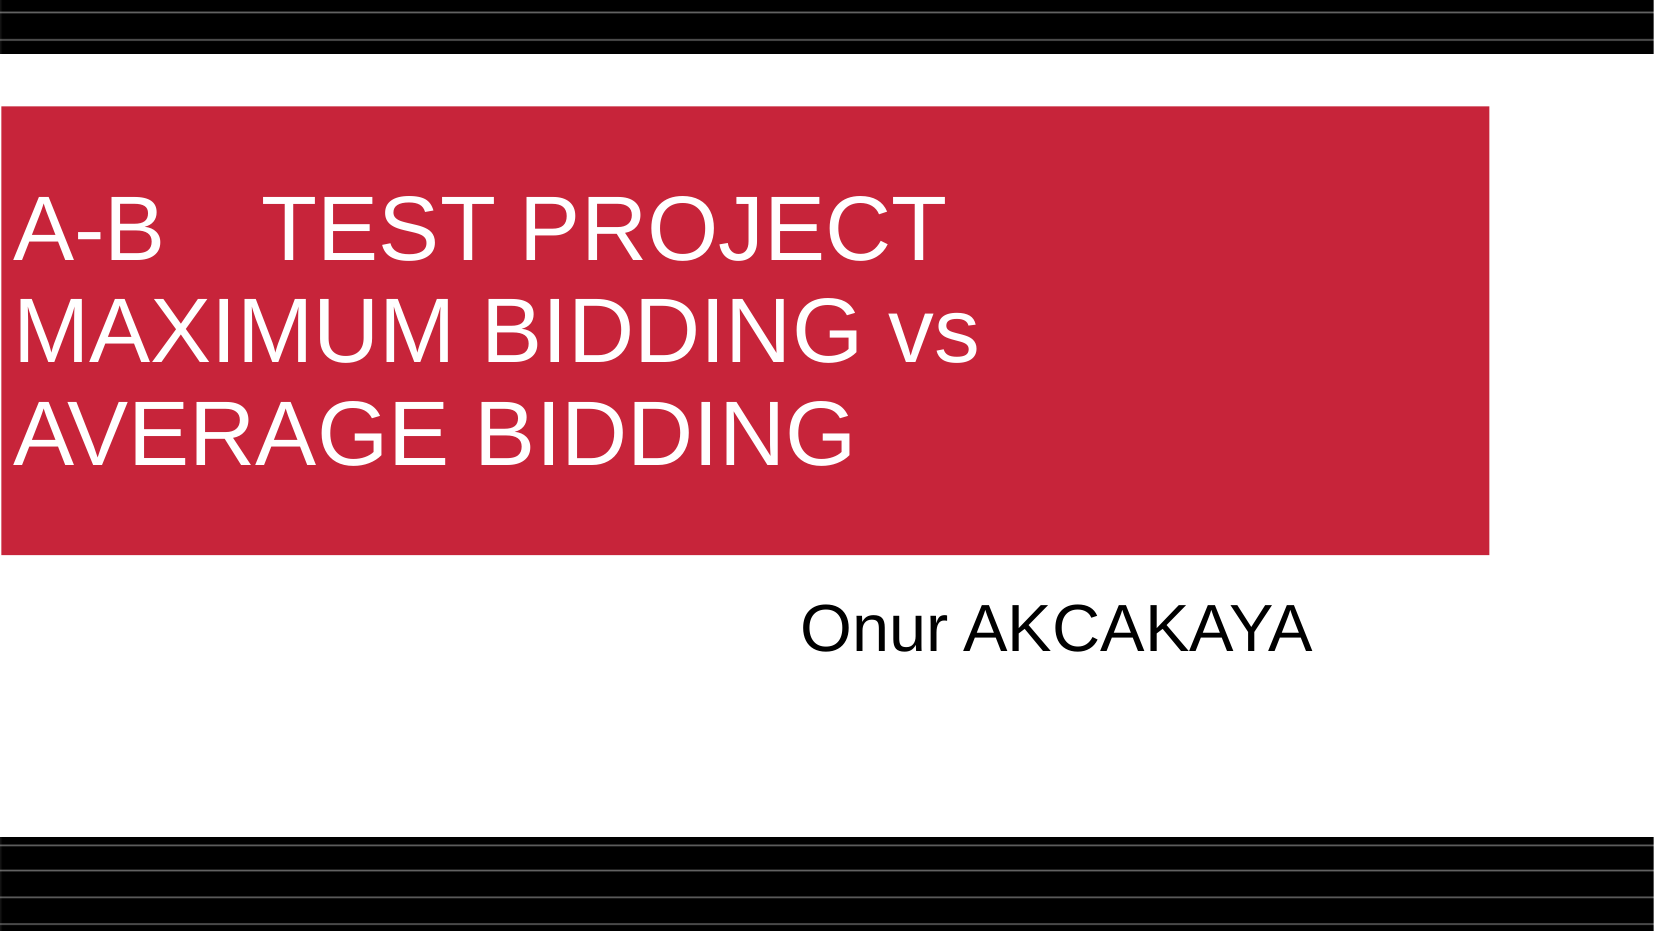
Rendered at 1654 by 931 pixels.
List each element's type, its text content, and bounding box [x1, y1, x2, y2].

picture [0, 837, 1654, 931]
title A-B TEST PROJECT MAXIMUM BIDDING vs AVERAGE BIDDING [1, 106, 1490, 556]
picture [0, 0, 1654, 54]
subtitle Onur AKCAKAYA [625, 590, 1489, 804]
